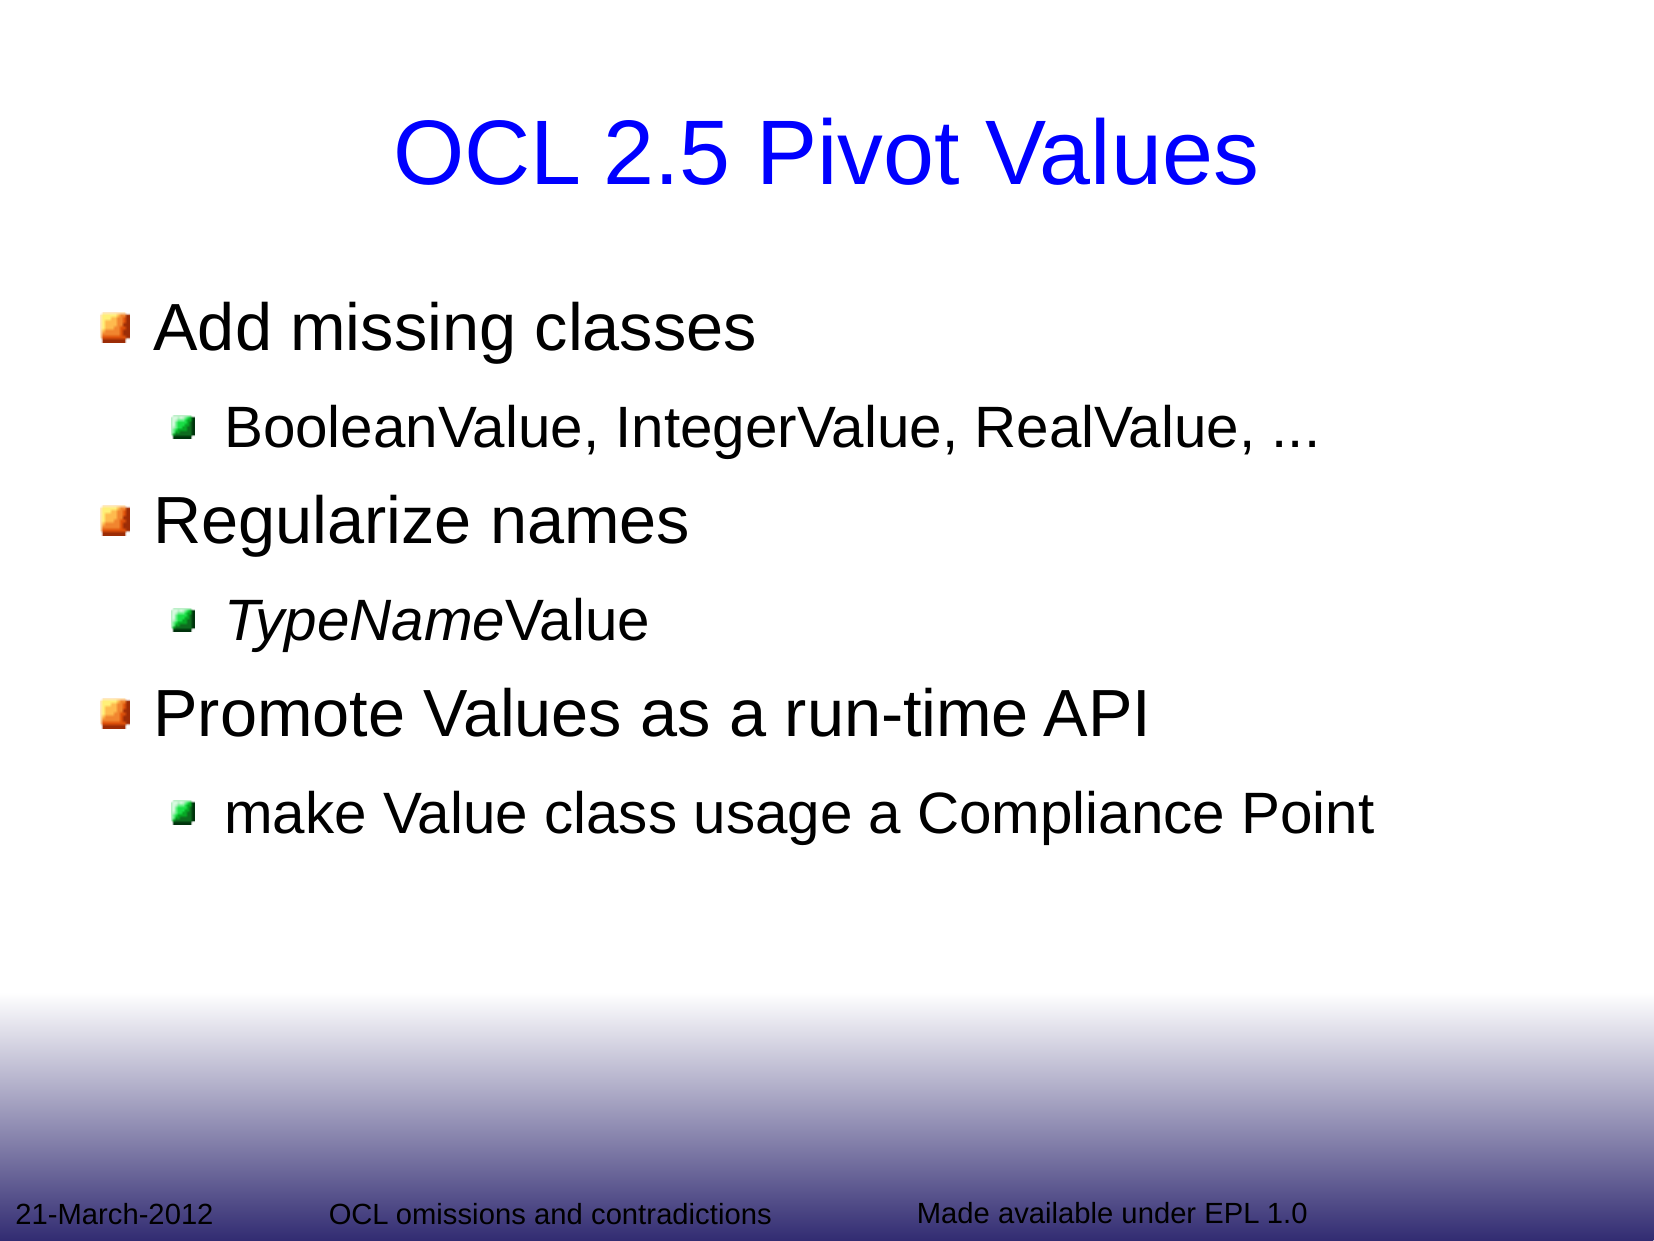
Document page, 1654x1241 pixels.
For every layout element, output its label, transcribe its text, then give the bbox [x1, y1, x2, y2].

title OCL 2.5 Pivot Values [82, 49, 1571, 257]
list Add missing classes BooleanValue, IntegerValue, RealValue, ... Regularize names TypeNameValue Promote Values as a run-time API make Value class usage a Compliance Point [82, 290, 1571, 1109]
